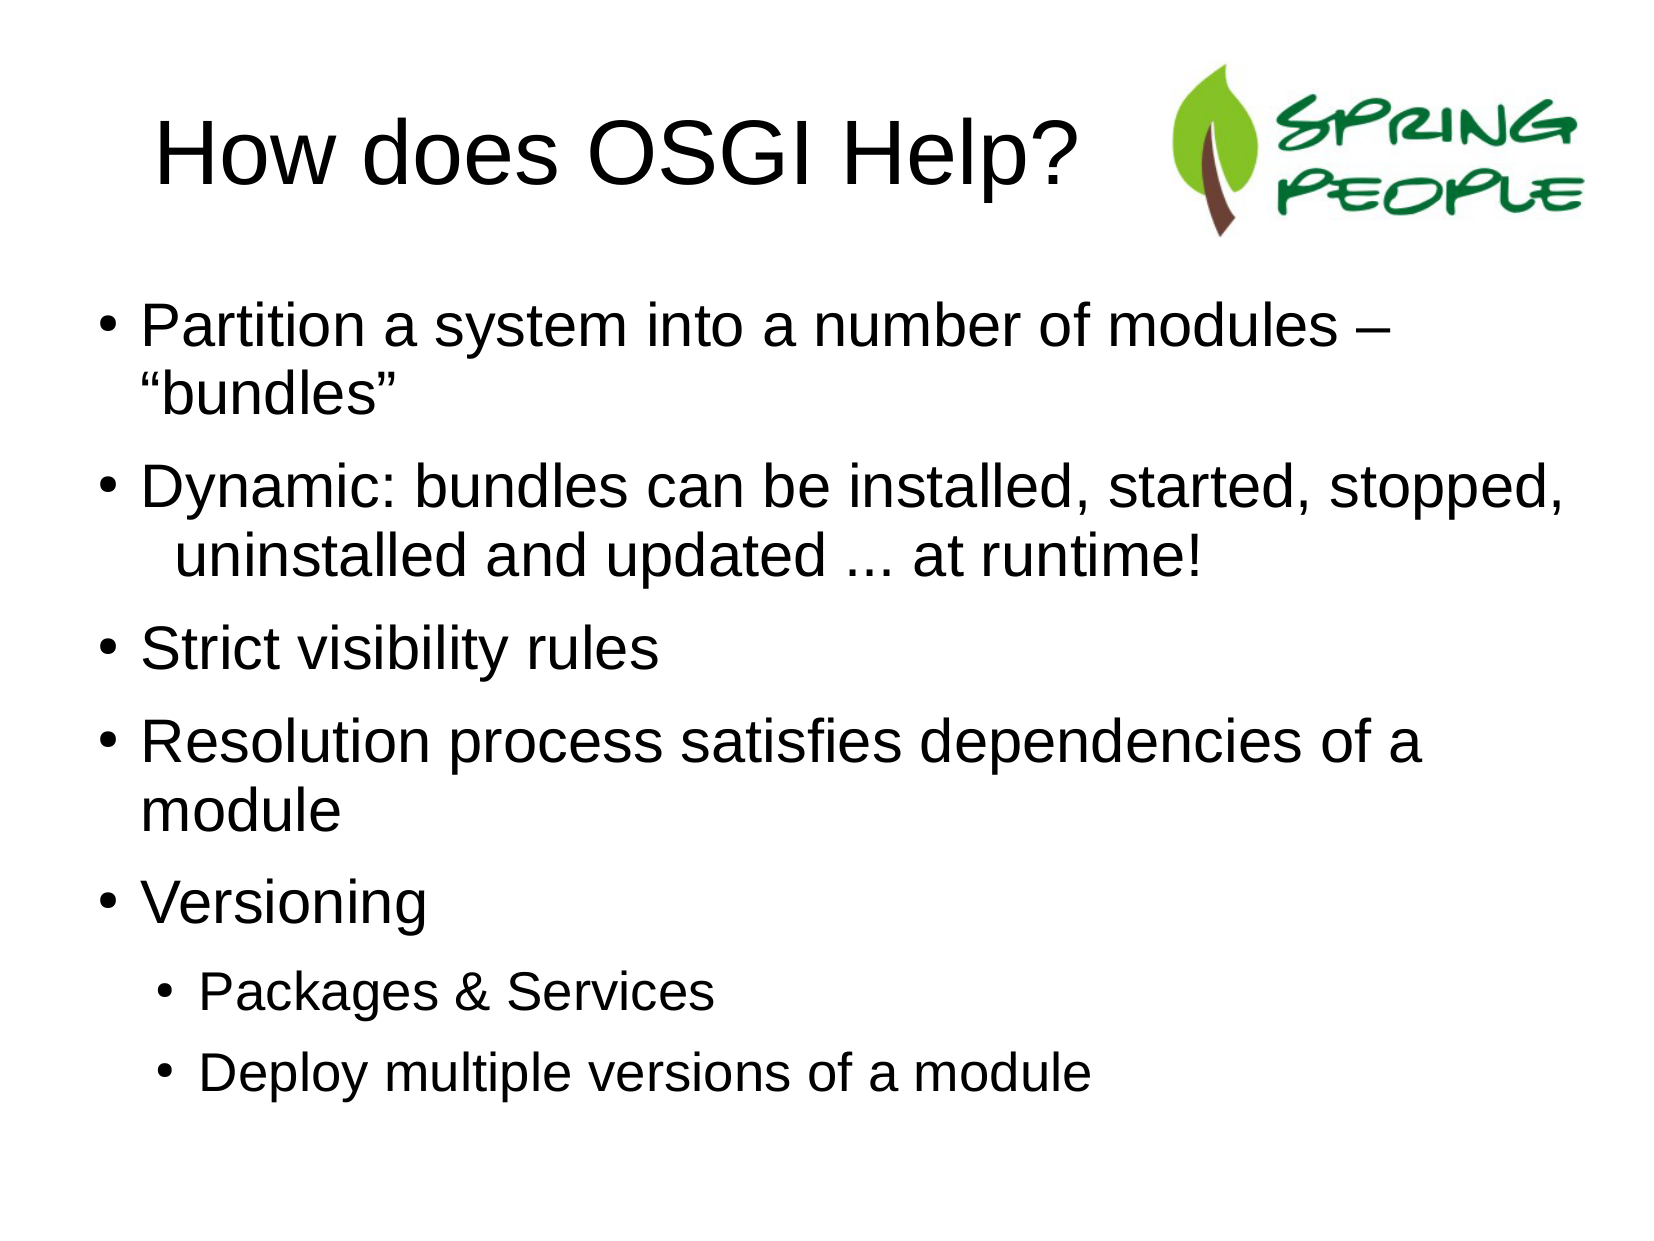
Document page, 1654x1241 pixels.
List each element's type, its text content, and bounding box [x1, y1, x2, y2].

list Partition a system into a number of modules – “bundles” Dynamic: bundles can be installed, started, stopped, uninstalled and updated ... at runtime! Strict visibility rules Resolution process satisfies dependencies of a module Versioning Packages & Services Deploy multiple versions of a module [82, 290, 1571, 1109]
title How does OSGI Help? [82, 49, 1152, 257]
picture [1171, 60, 1585, 238]
